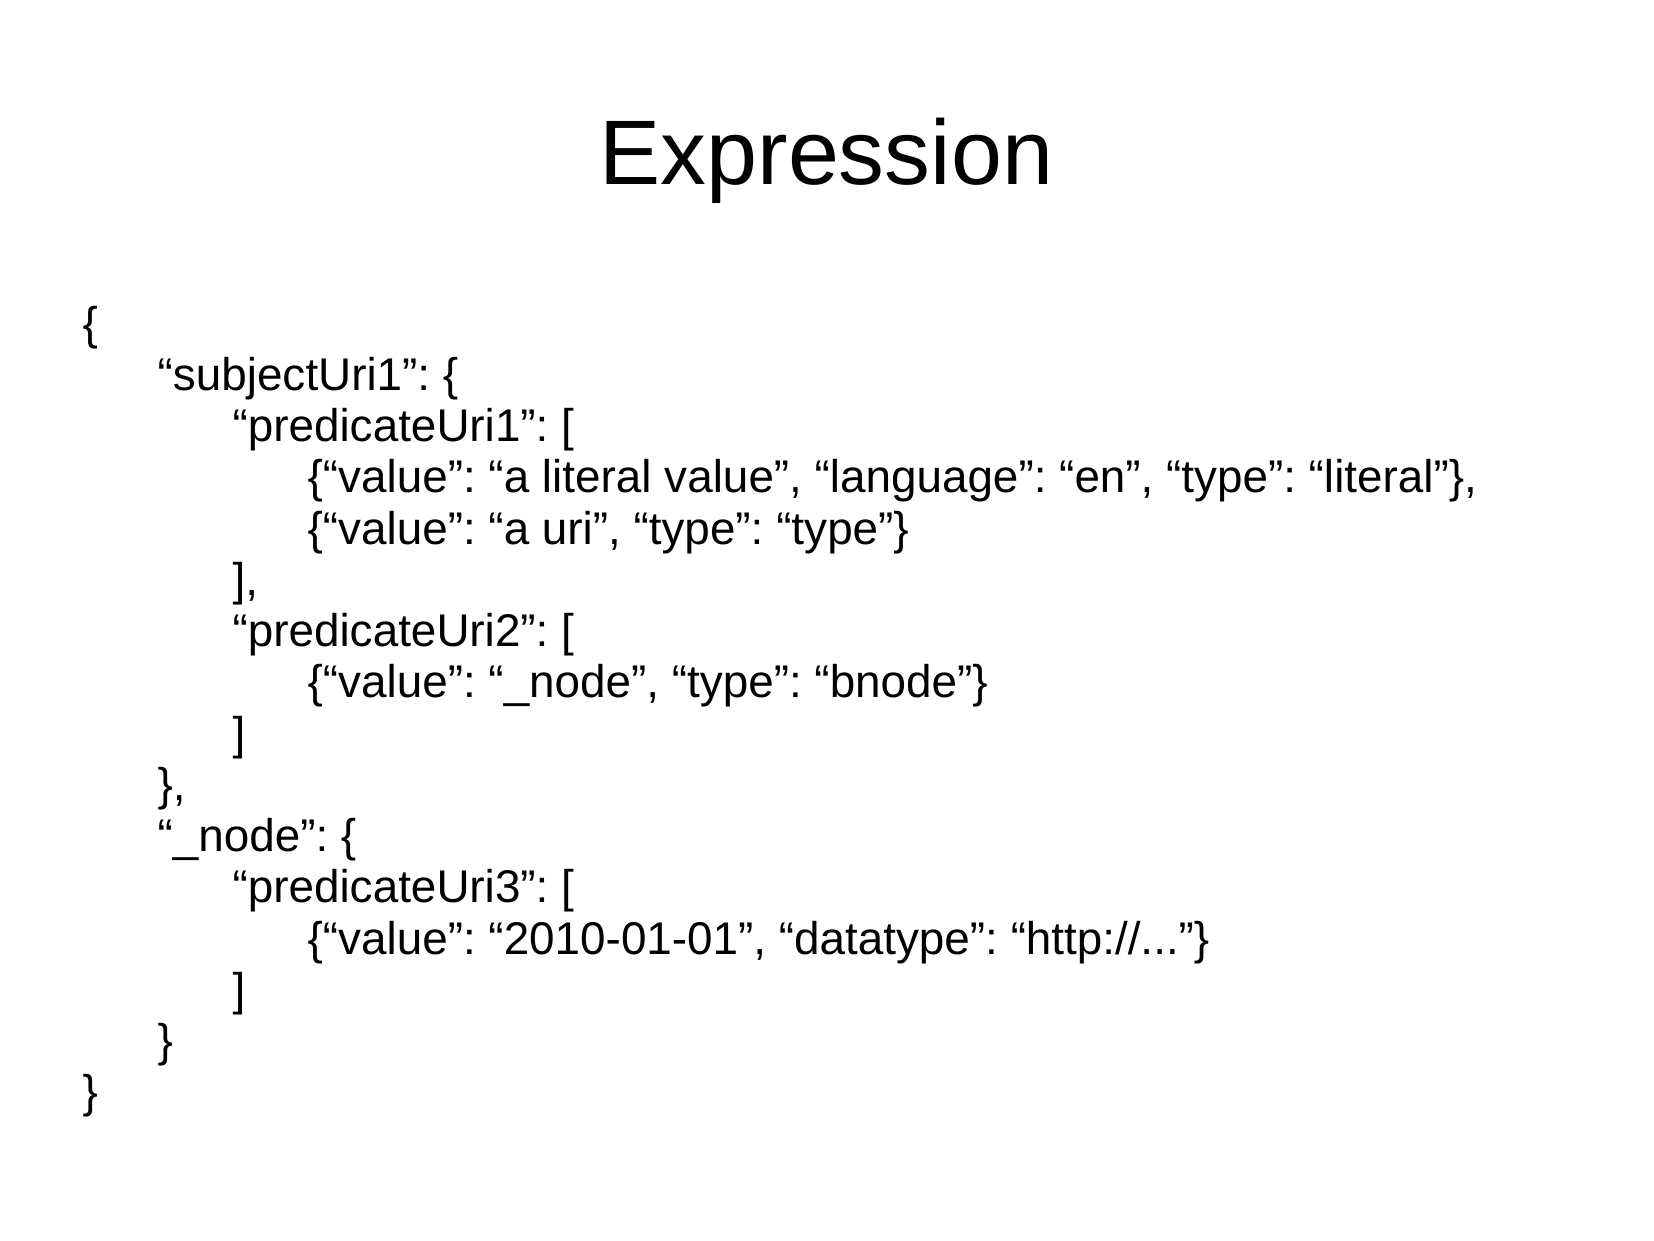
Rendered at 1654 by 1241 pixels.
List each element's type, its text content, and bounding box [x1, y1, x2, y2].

subtitle { “subjectUri1”: { “predicateUri1”: [ {“value”: “a literal value”, “language”: “en”, “type”: “literal”}, {“value”: “a uri”, “type”: “type”} ], “predicateUri2”: [ {“value”: “_node”, “type”: “bnode”} ] }, “_node”: { “predicateUri3”: [ {“value”: “2010-01-01”, “datatype”: “http://...”} ] } } [82, 297, 1571, 1118]
title Expression [82, 49, 1571, 257]
